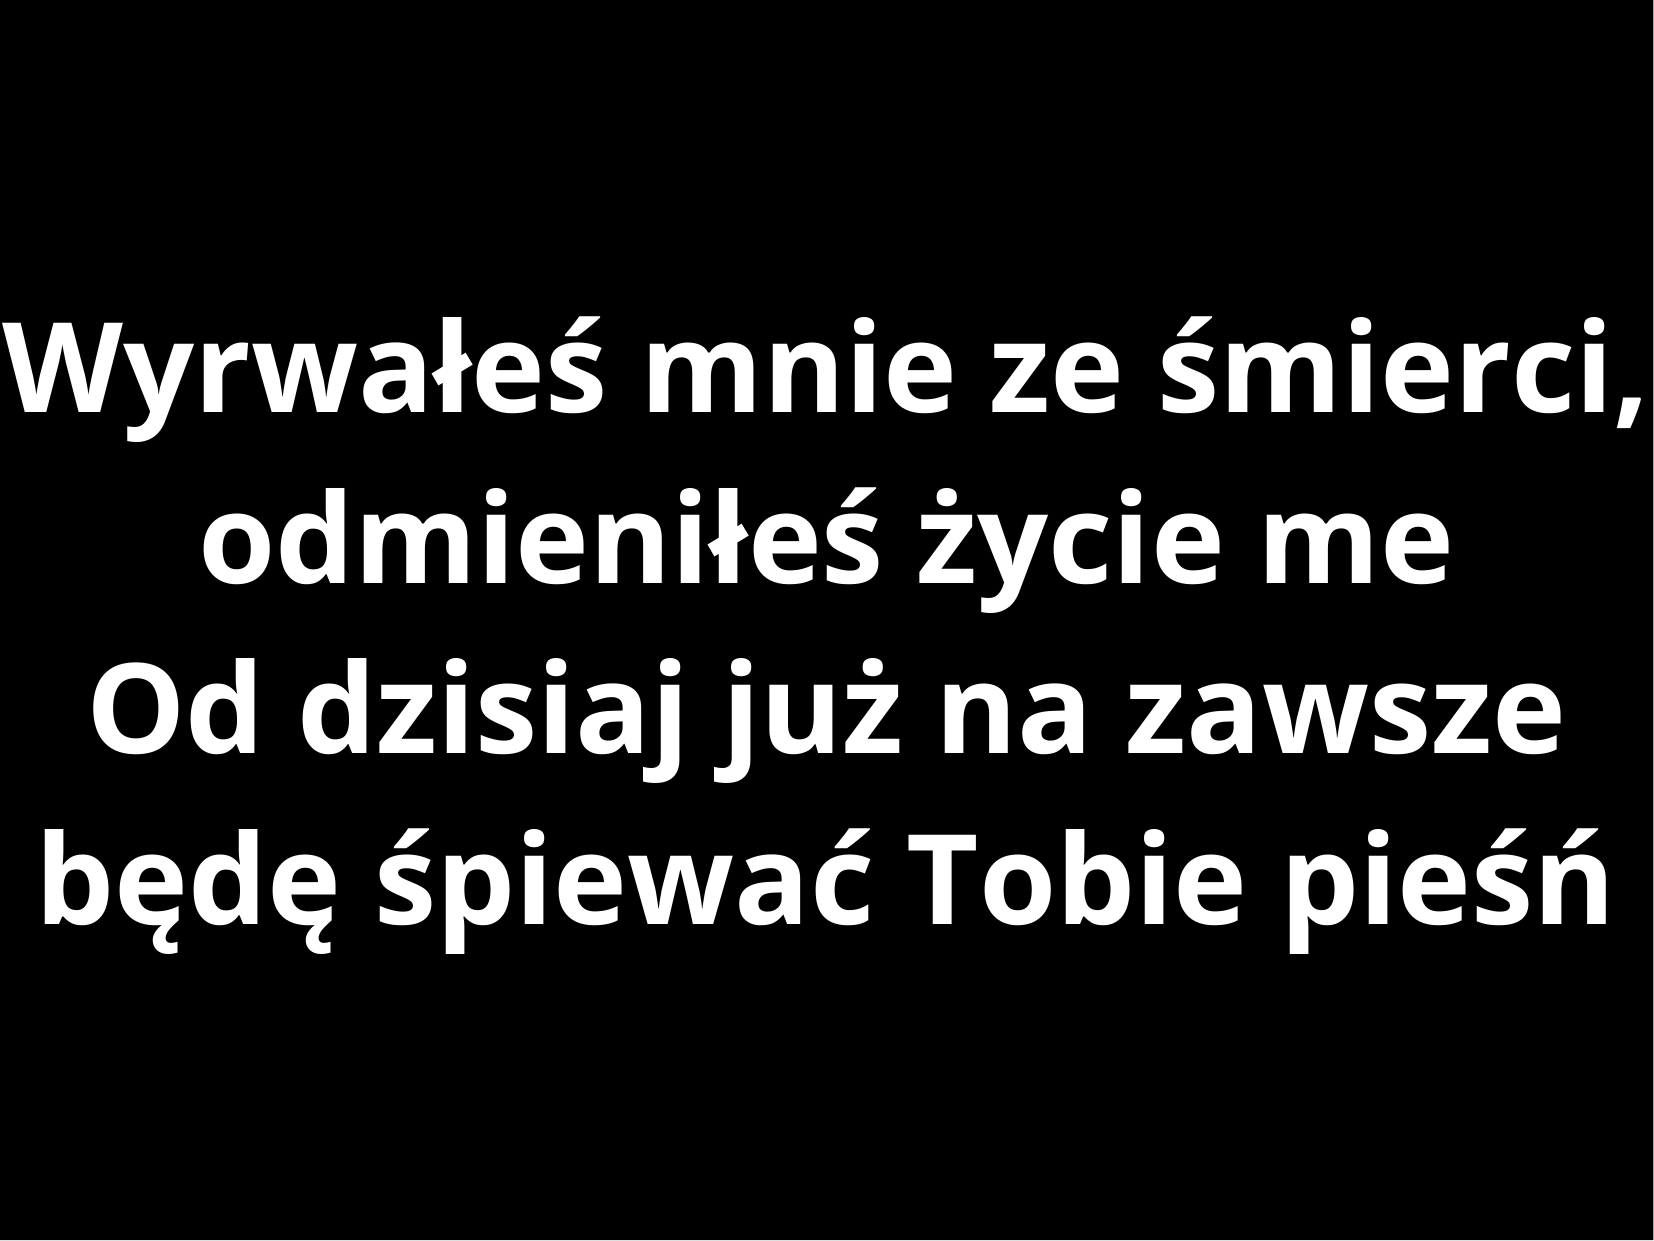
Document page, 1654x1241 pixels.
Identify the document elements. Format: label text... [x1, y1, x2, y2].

title Wyrwałeś mnie ze śmierci, odmieniłeś życie me Od dzisiaj już na zawsze będę śpiewać Tobie pieśń [0, 0, 1654, 1241]
